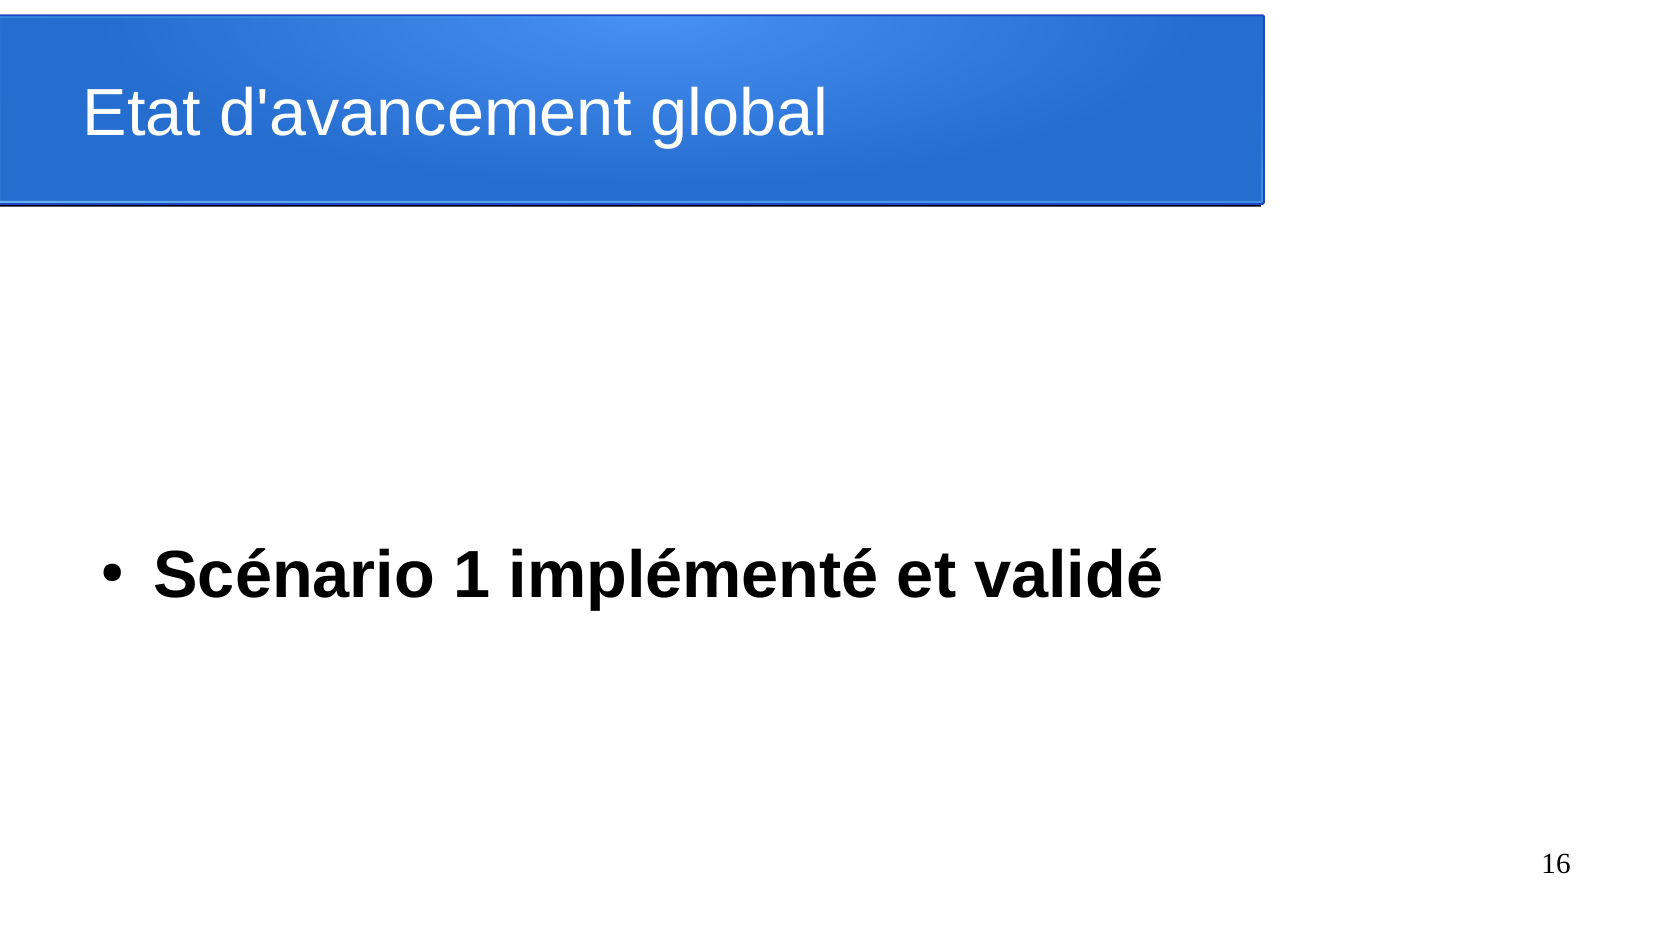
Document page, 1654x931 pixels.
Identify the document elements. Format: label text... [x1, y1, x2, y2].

title Etat d'avancement global [82, 35, 1235, 189]
list Scénario 1 implémenté et validé [82, 224, 1571, 764]
